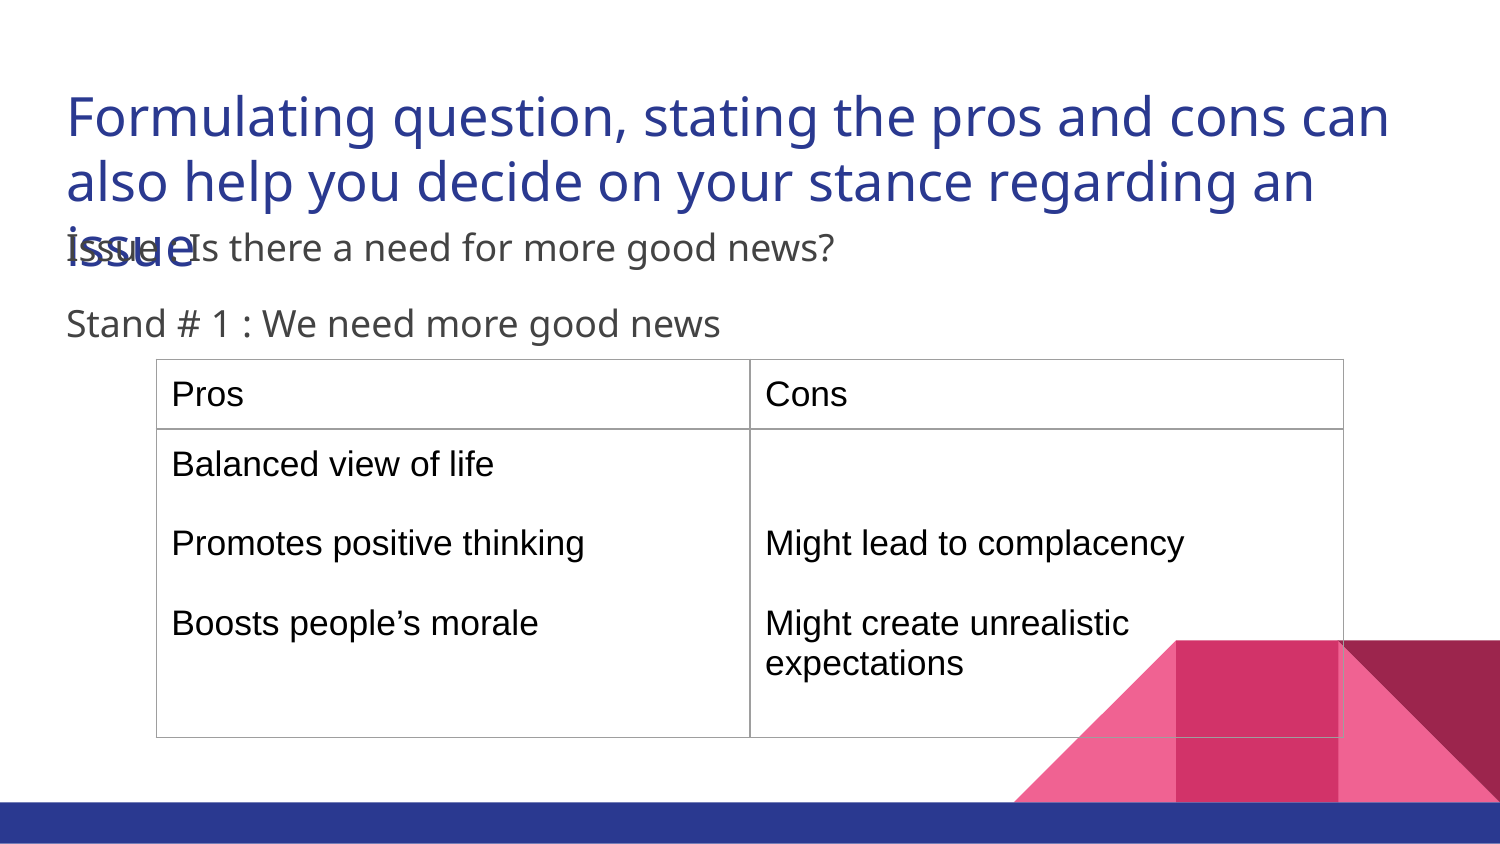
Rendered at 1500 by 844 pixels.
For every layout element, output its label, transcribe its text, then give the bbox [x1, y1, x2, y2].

table_cell Balanced view of life Promotes positive thinking Boosts people’s morale [157, 430, 749, 737]
table_header Cons [751, 360, 1343, 428]
table_header Pros [157, 360, 749, 428]
title Formulating question, stating the pros and cons can also help you decide on your stance regarding an issue [51, 67, 1449, 201]
list Issue : Is there a need for more good news? Stand # 1 : We need more good news [51, 201, 1449, 750]
table_cell Might lead to complacency Might create unrealistic expectations [751, 430, 1343, 737]
